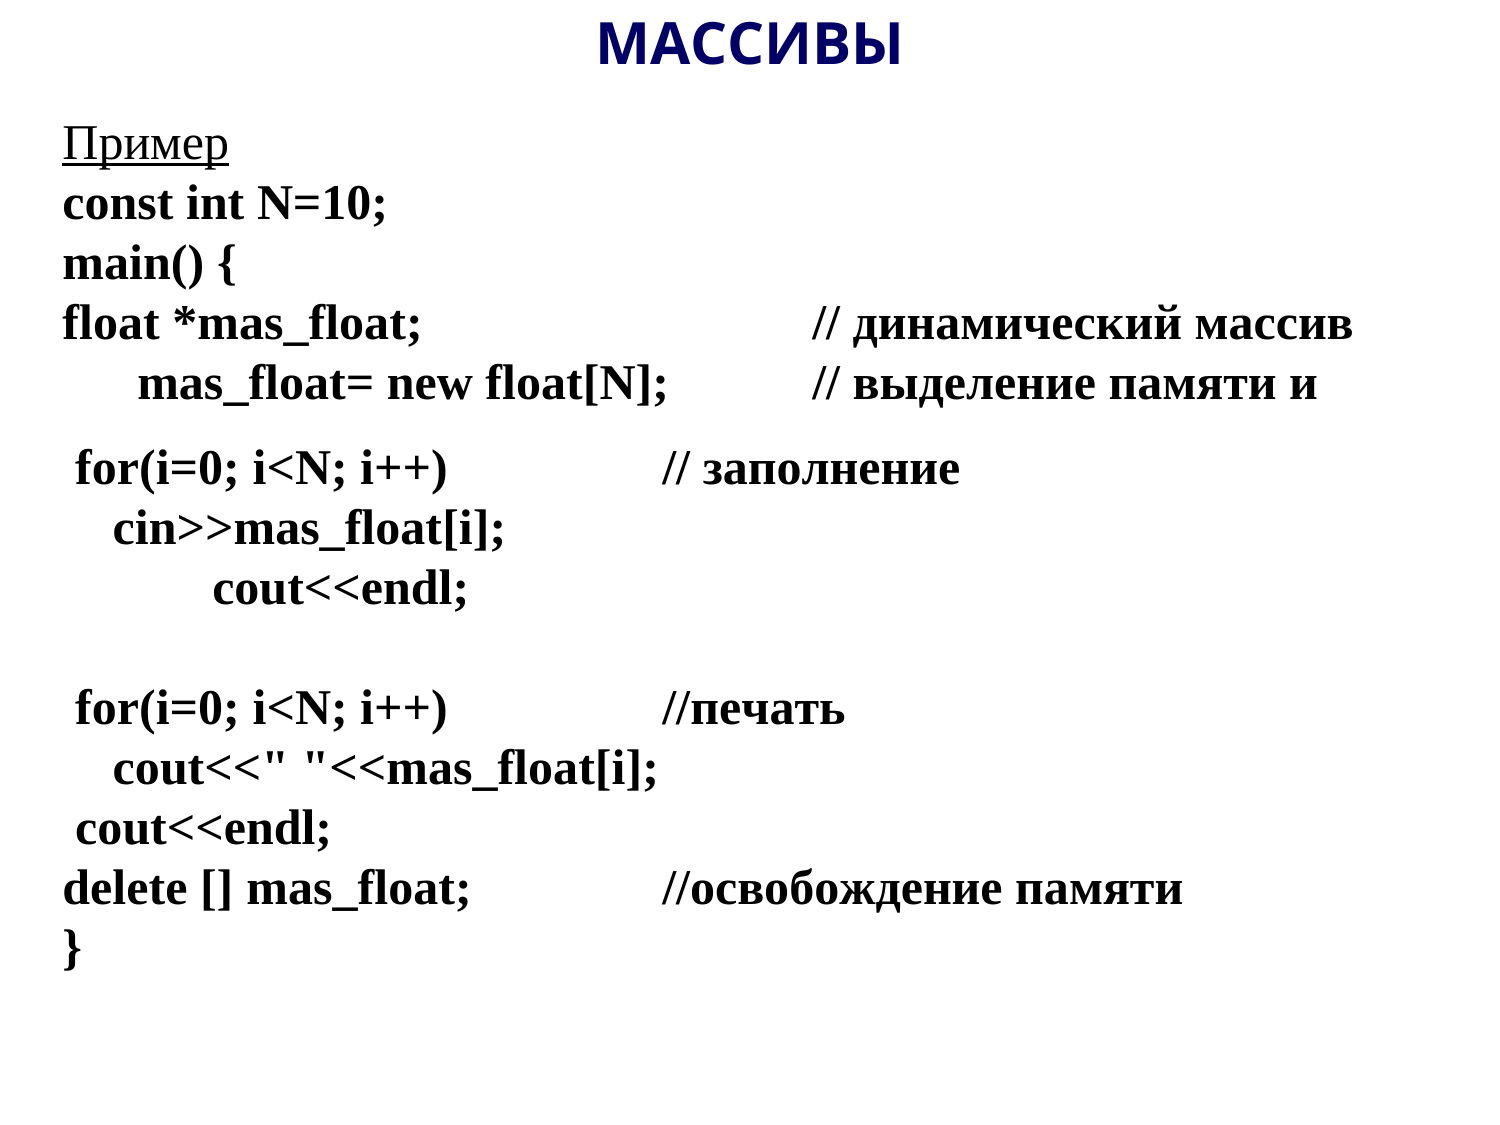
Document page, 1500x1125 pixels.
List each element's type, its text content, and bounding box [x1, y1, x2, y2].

text_box МАССИВЫ [0, 0, 1500, 83]
text_box Пример const int N=10; main() { float *mas_float; // динамический массив mas_float= new float[N]; // выделение памяти и for(i=0; i<N; i++) // заполнение cin>>mas_float[i]; cout<<endl; for(i=0; i<N; i++) //печать cout<<" "<<mas_float[i]; cout<<endl; delete [] mas_float; //освобождение памяти } [47, 82, 1500, 983]
